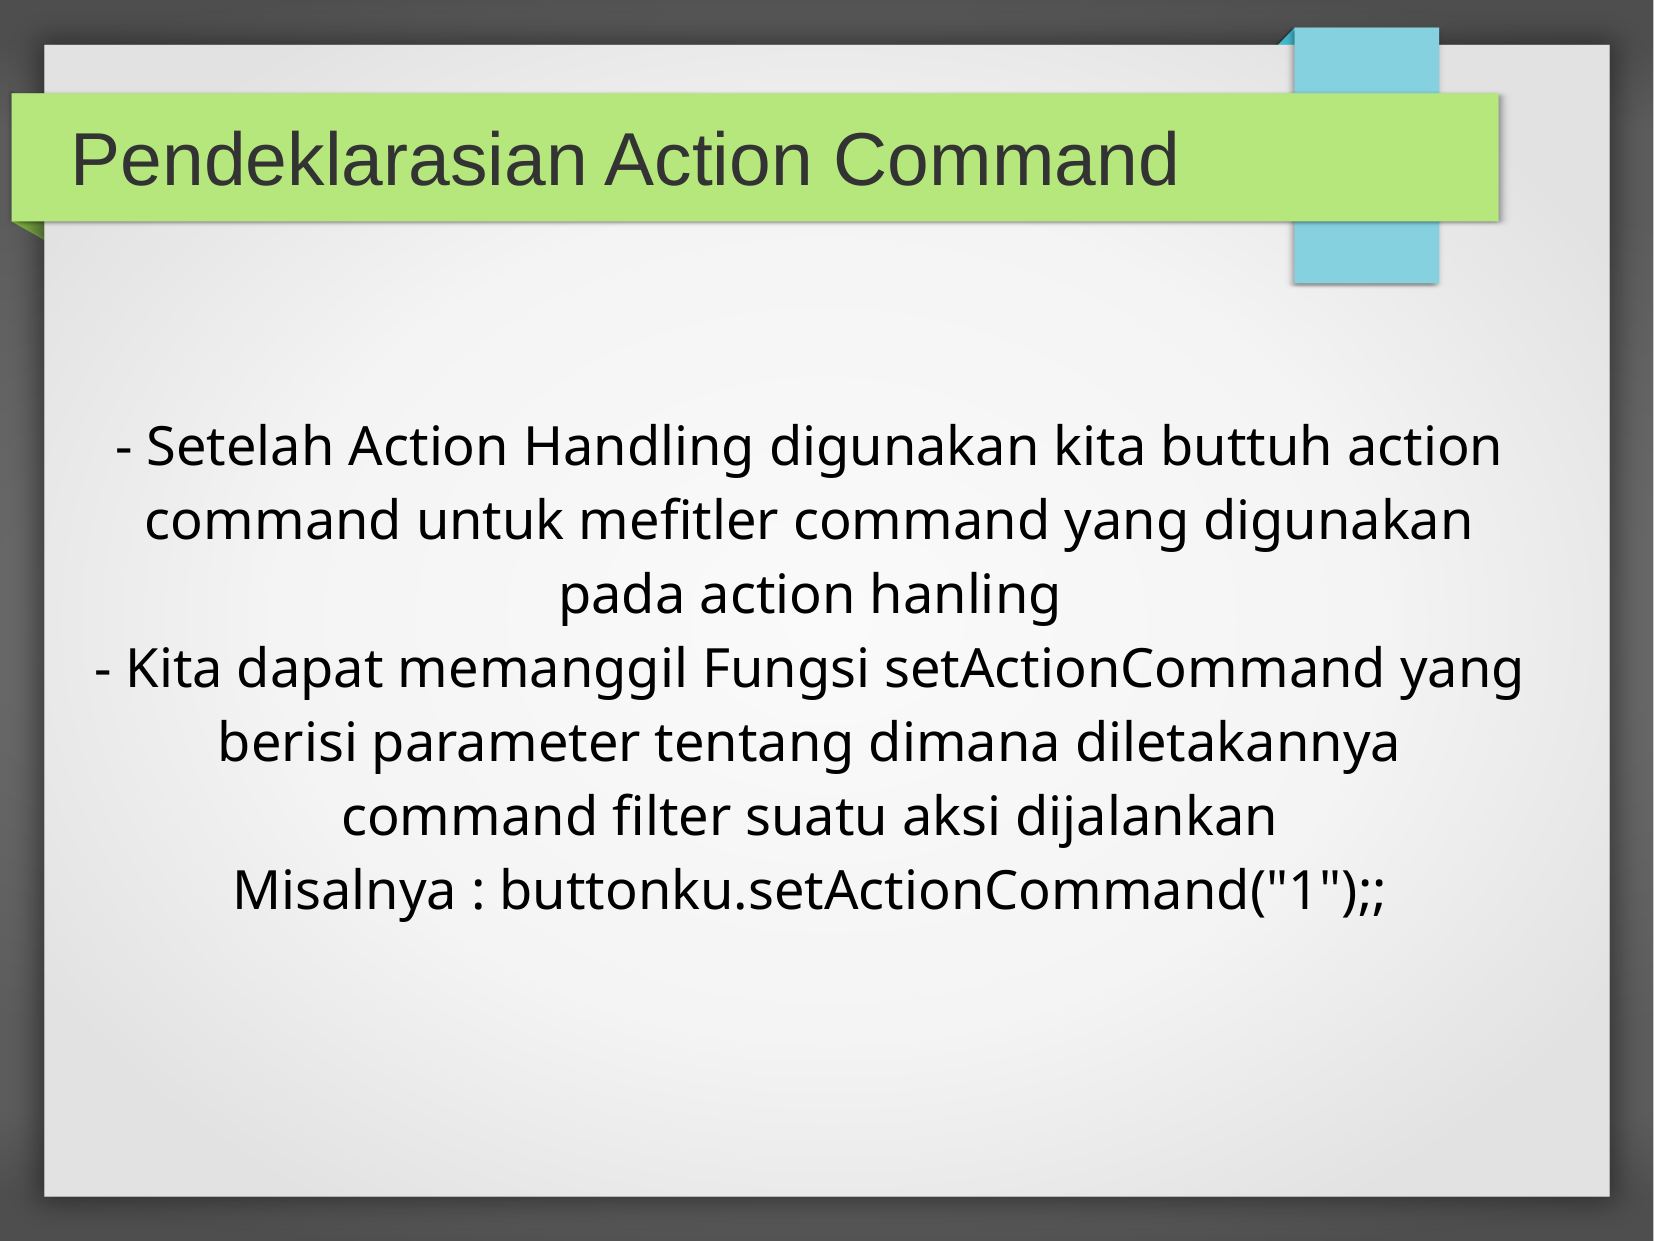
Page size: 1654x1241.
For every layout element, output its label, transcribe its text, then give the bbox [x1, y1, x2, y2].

subtitle - Setelah Action Handling digunakan kita buttuh action command untuk mefitler command yang digunakan pada action hanling - Kita dapat memanggil Fungsi setActionCommand yang berisi parameter tentang dimana diletakannya command filter suatu aksi dijalankan Misalnya : buttonku.setActionCommand("1");; [82, 343, 1538, 1063]
title Pendeklarasian Action Command [70, 106, 1229, 213]
picture [0, 0, 1654, 1241]
